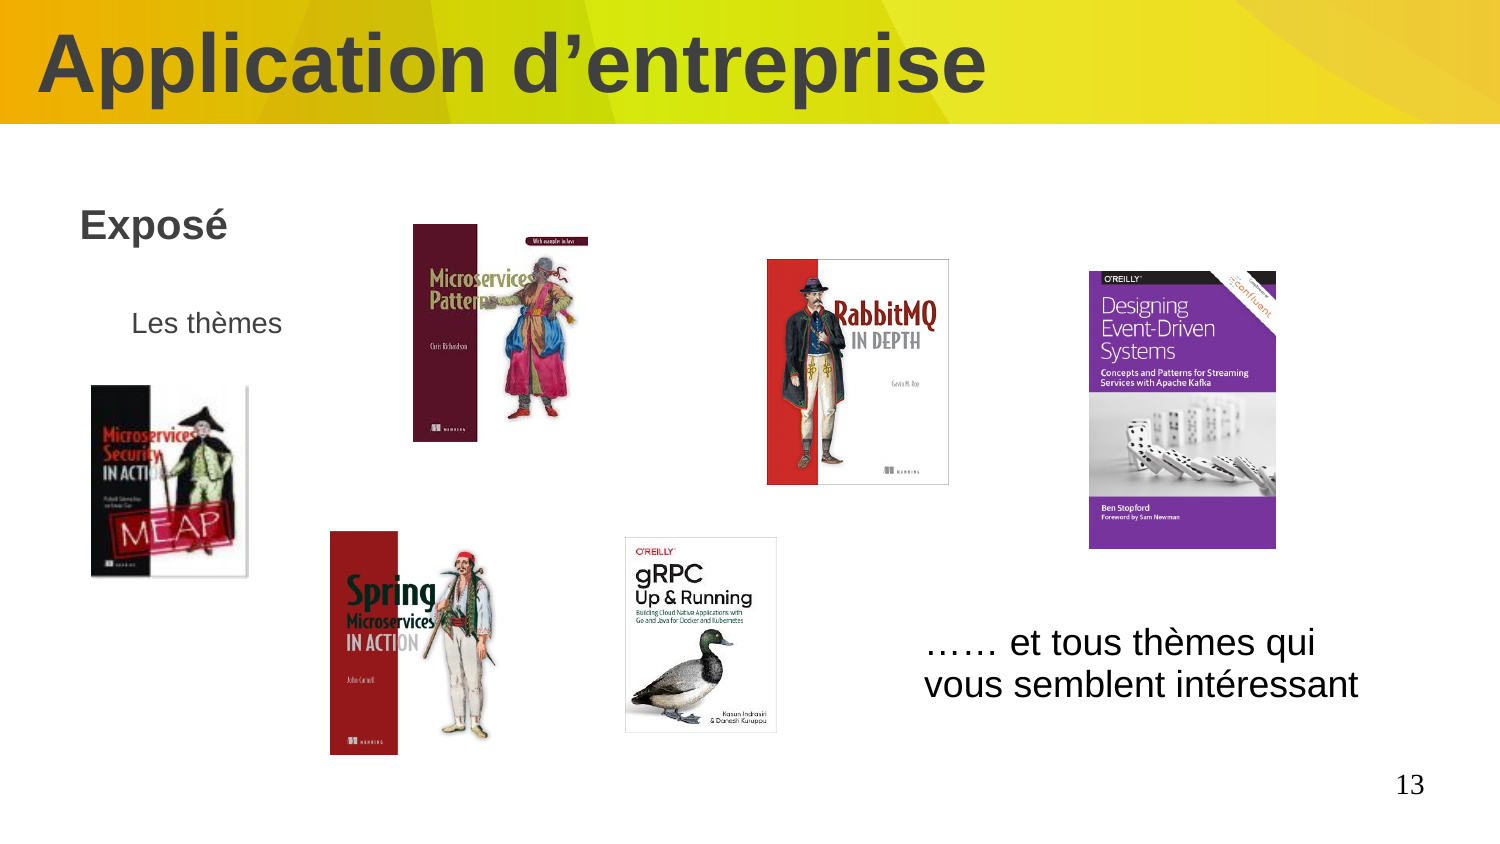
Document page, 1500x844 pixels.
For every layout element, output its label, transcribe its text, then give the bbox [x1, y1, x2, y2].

text_box Les thèmes [66, 296, 1460, 788]
text_box …… et tous thèmes qui vous semblent intéressant [909, 614, 1385, 713]
text_box Application d’entreprise [0, 0, 1498, 130]
picture [0, 0, 1500, 844]
text_box Exposé [64, 185, 1459, 261]
